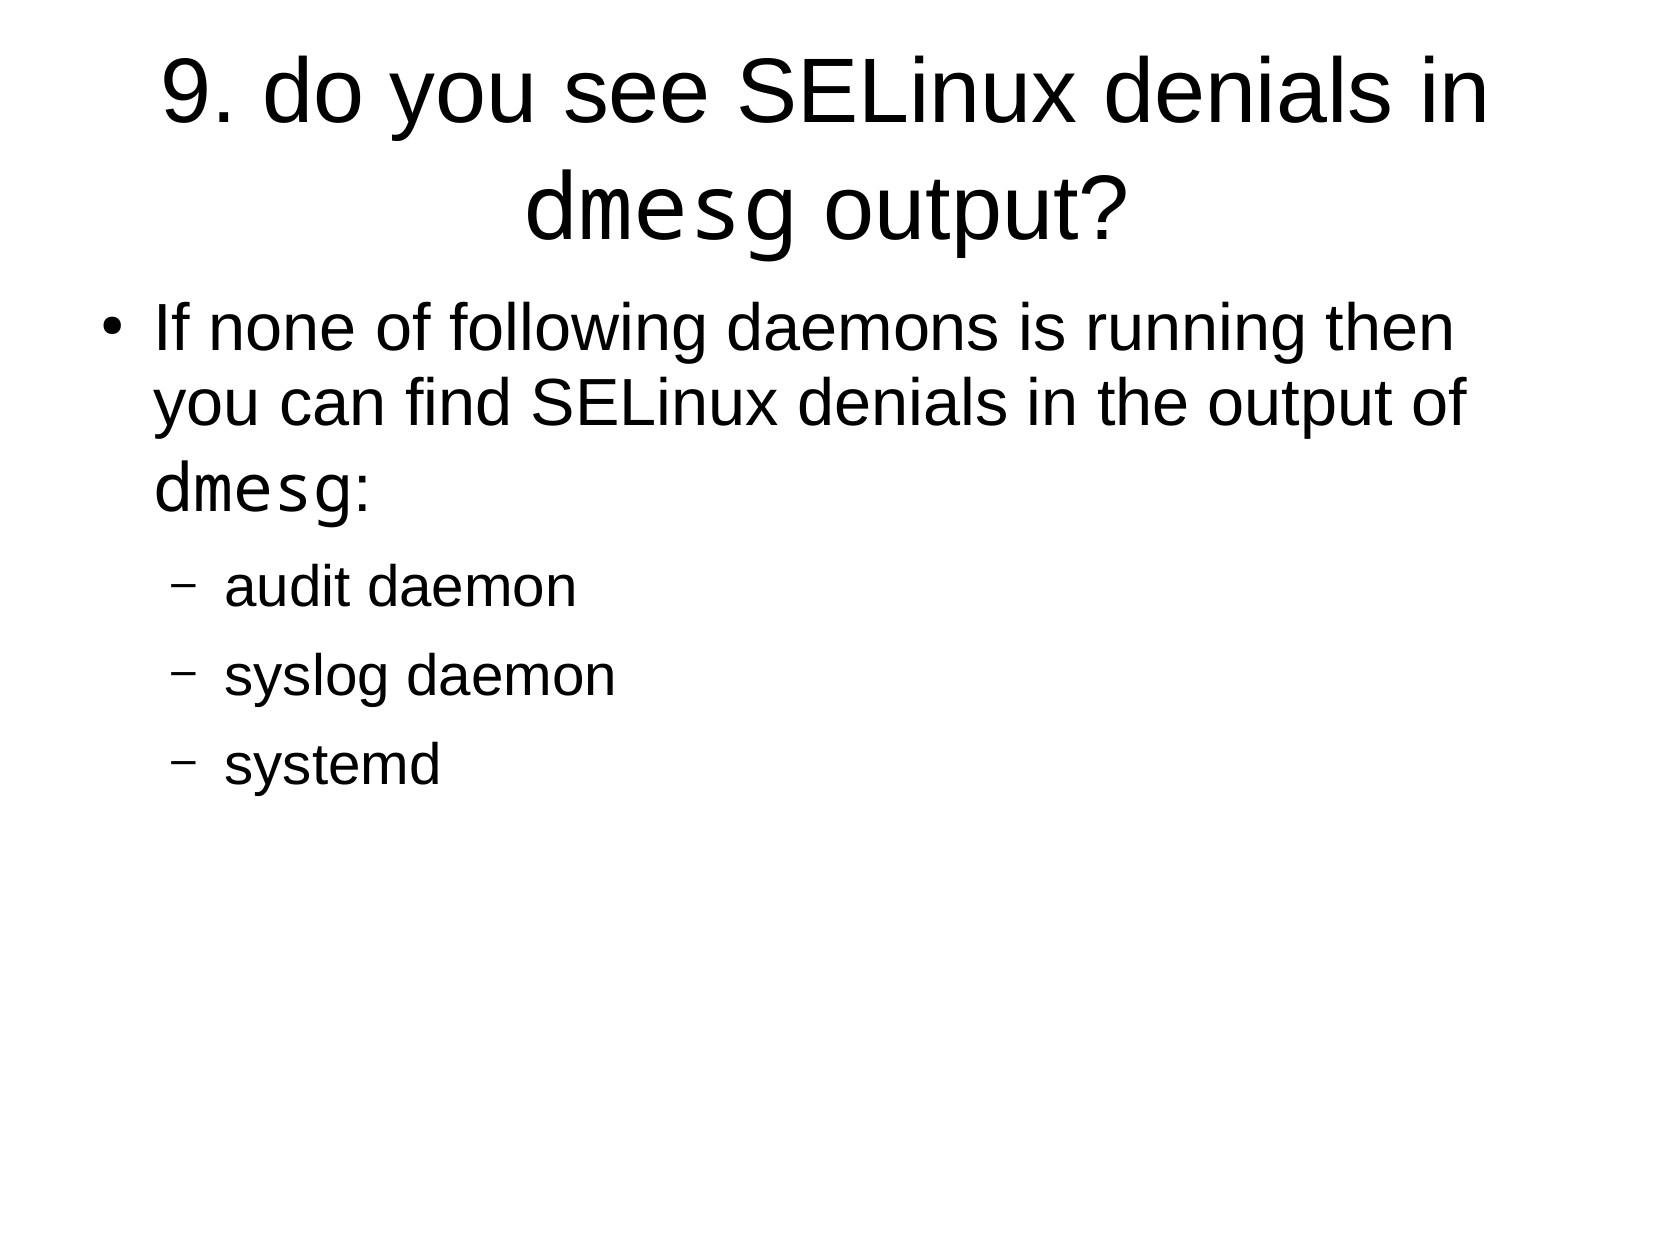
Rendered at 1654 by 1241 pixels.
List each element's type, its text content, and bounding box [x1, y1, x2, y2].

list If none of following daemons is running then you can find SELinux denials in the output of dmesg: audit daemon syslog daemon systemd [82, 290, 1571, 1010]
title 9. do you see SELinux denials in dmesg output? [82, 49, 1571, 257]
